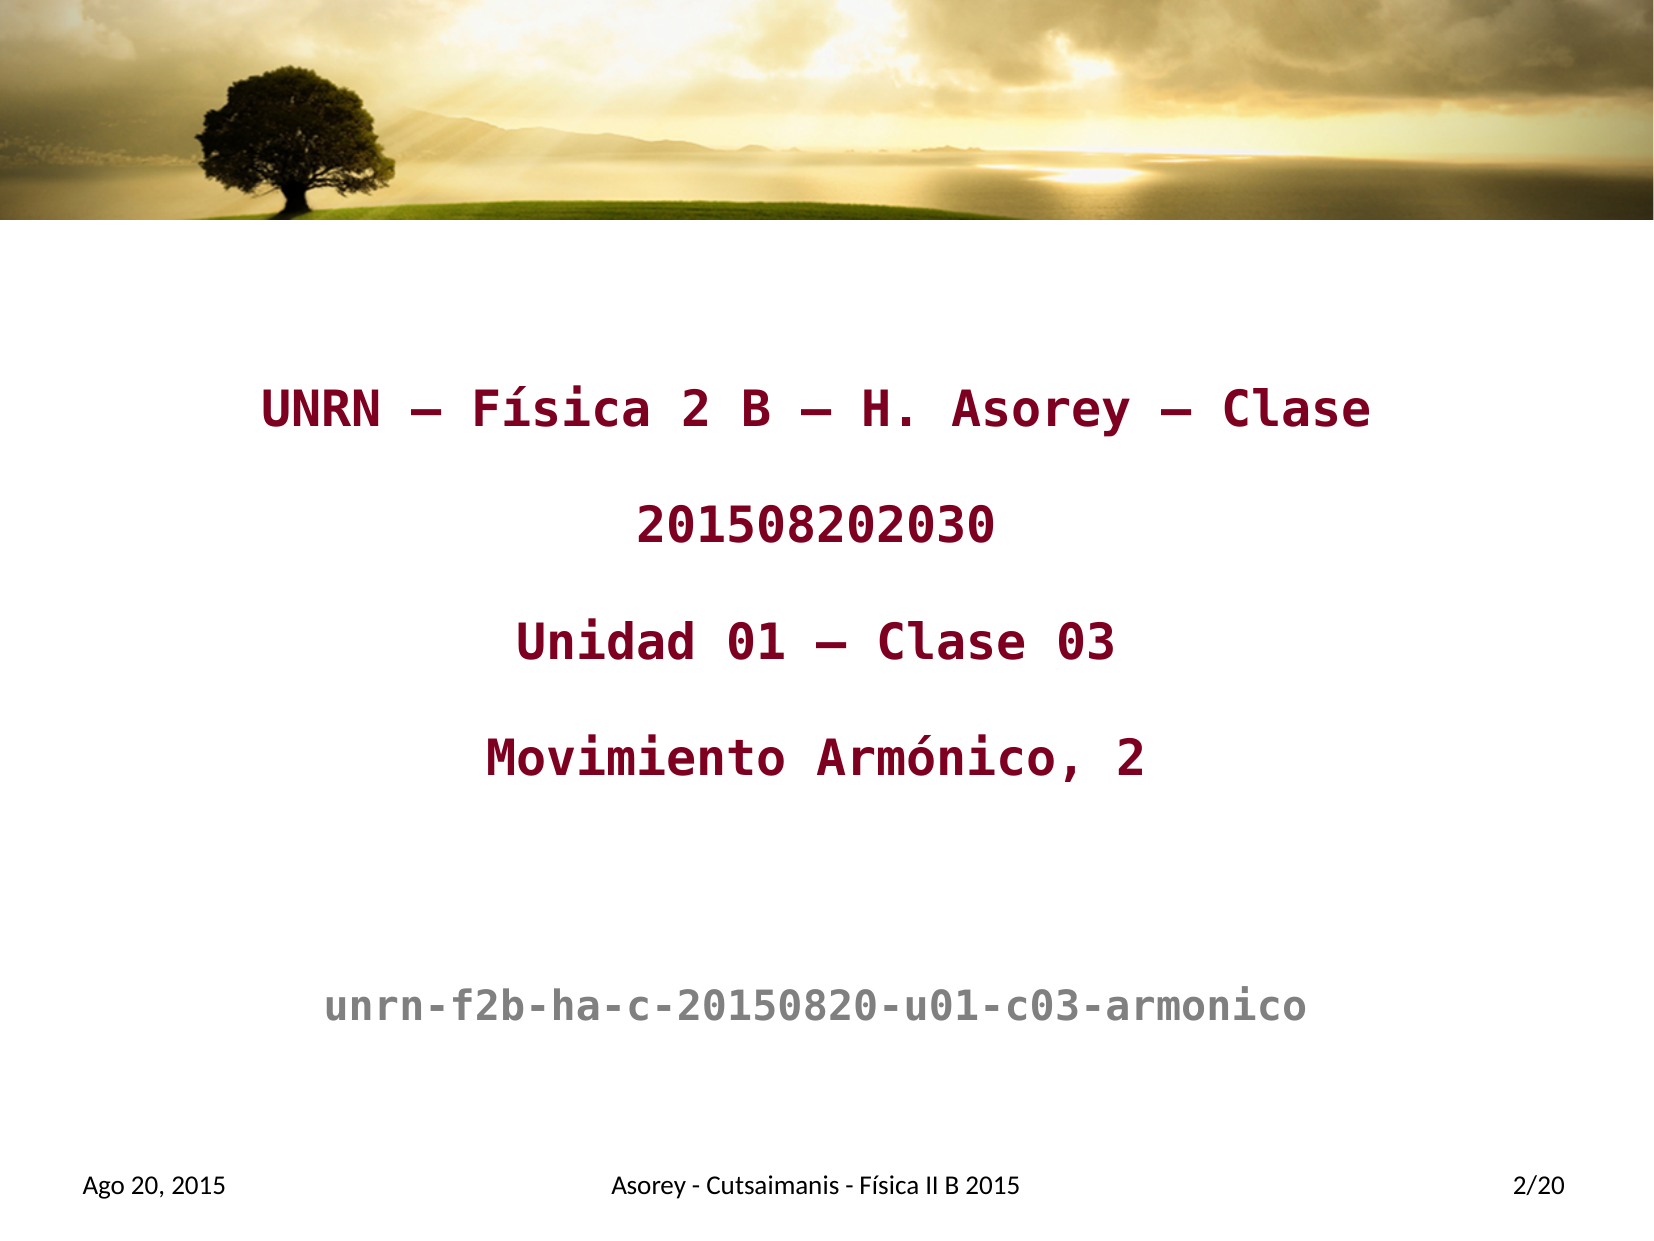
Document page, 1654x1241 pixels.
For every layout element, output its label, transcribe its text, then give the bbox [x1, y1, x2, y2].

subtitle UNRN – Física 2 B – H. Asorey – Clase 201508202030 Unidad 01 – Clase 03 Movimiento Armónico, 2 unrn-f2b-ha-c-20150820-u01-c03-armonico [71, 255, 1561, 1156]
picture [0, 0, 1654, 220]
